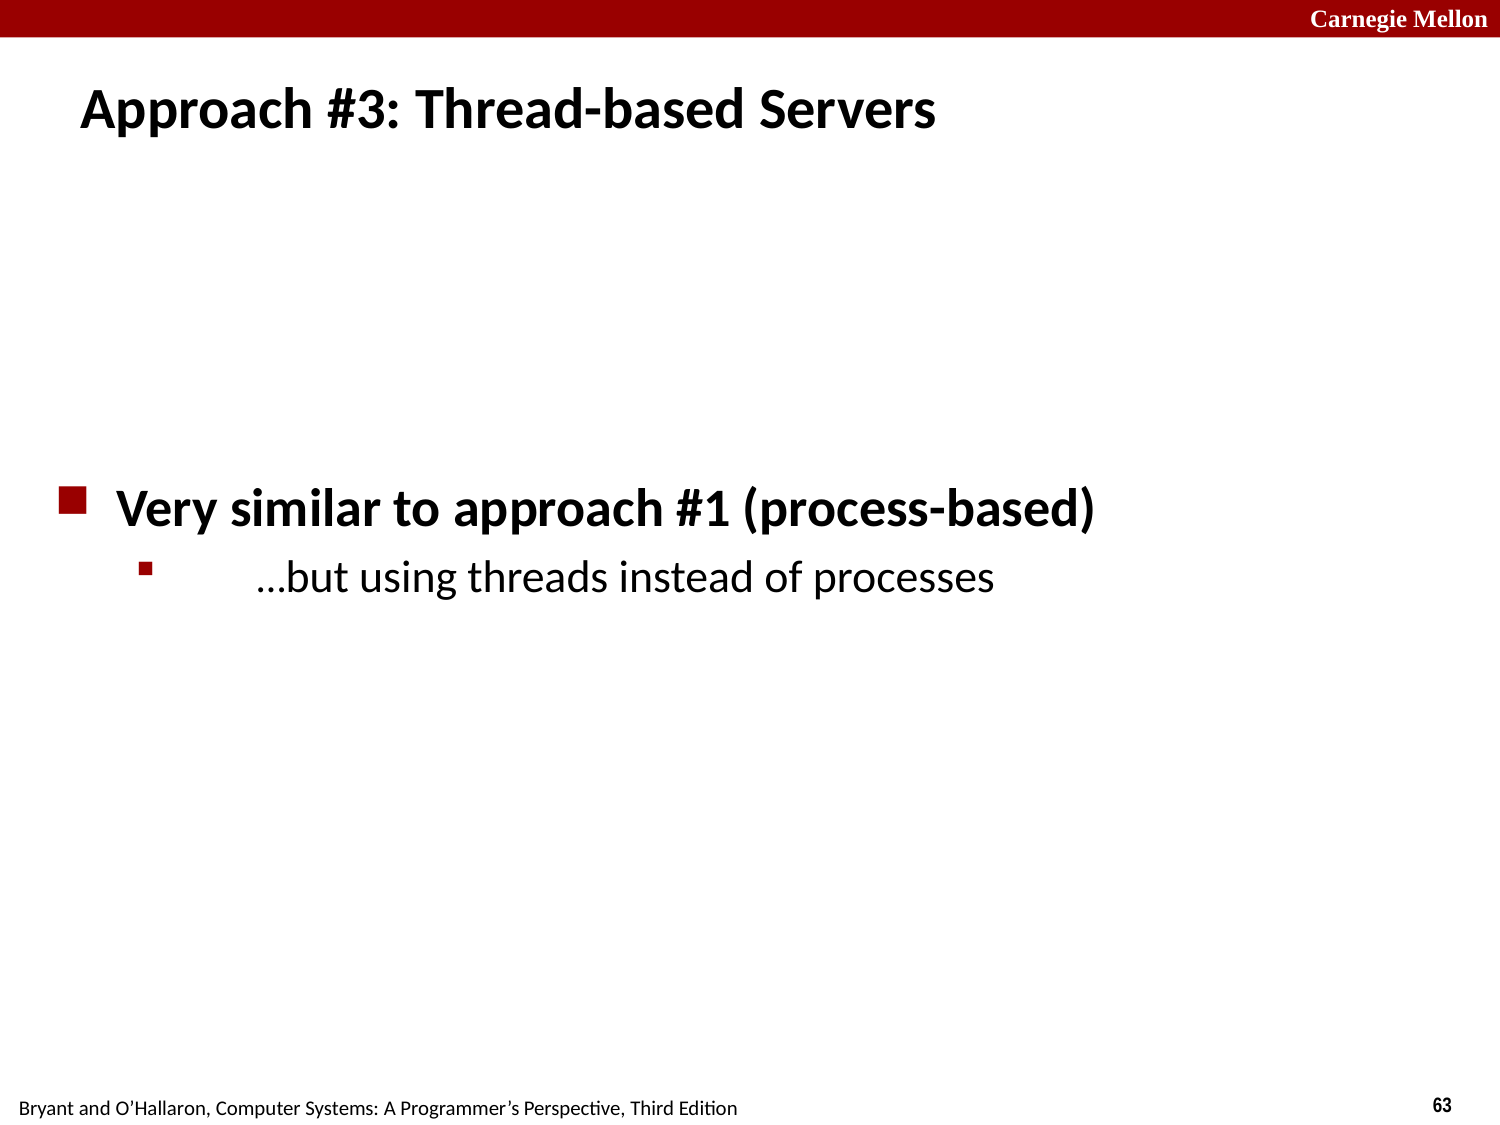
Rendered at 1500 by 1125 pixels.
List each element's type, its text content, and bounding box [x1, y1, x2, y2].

title Approach #3: Thread-based Servers [65, 40, 1497, 169]
list Very similar to approach #1 (process-based) …but using threads instead of processes [45, 464, 1498, 658]
